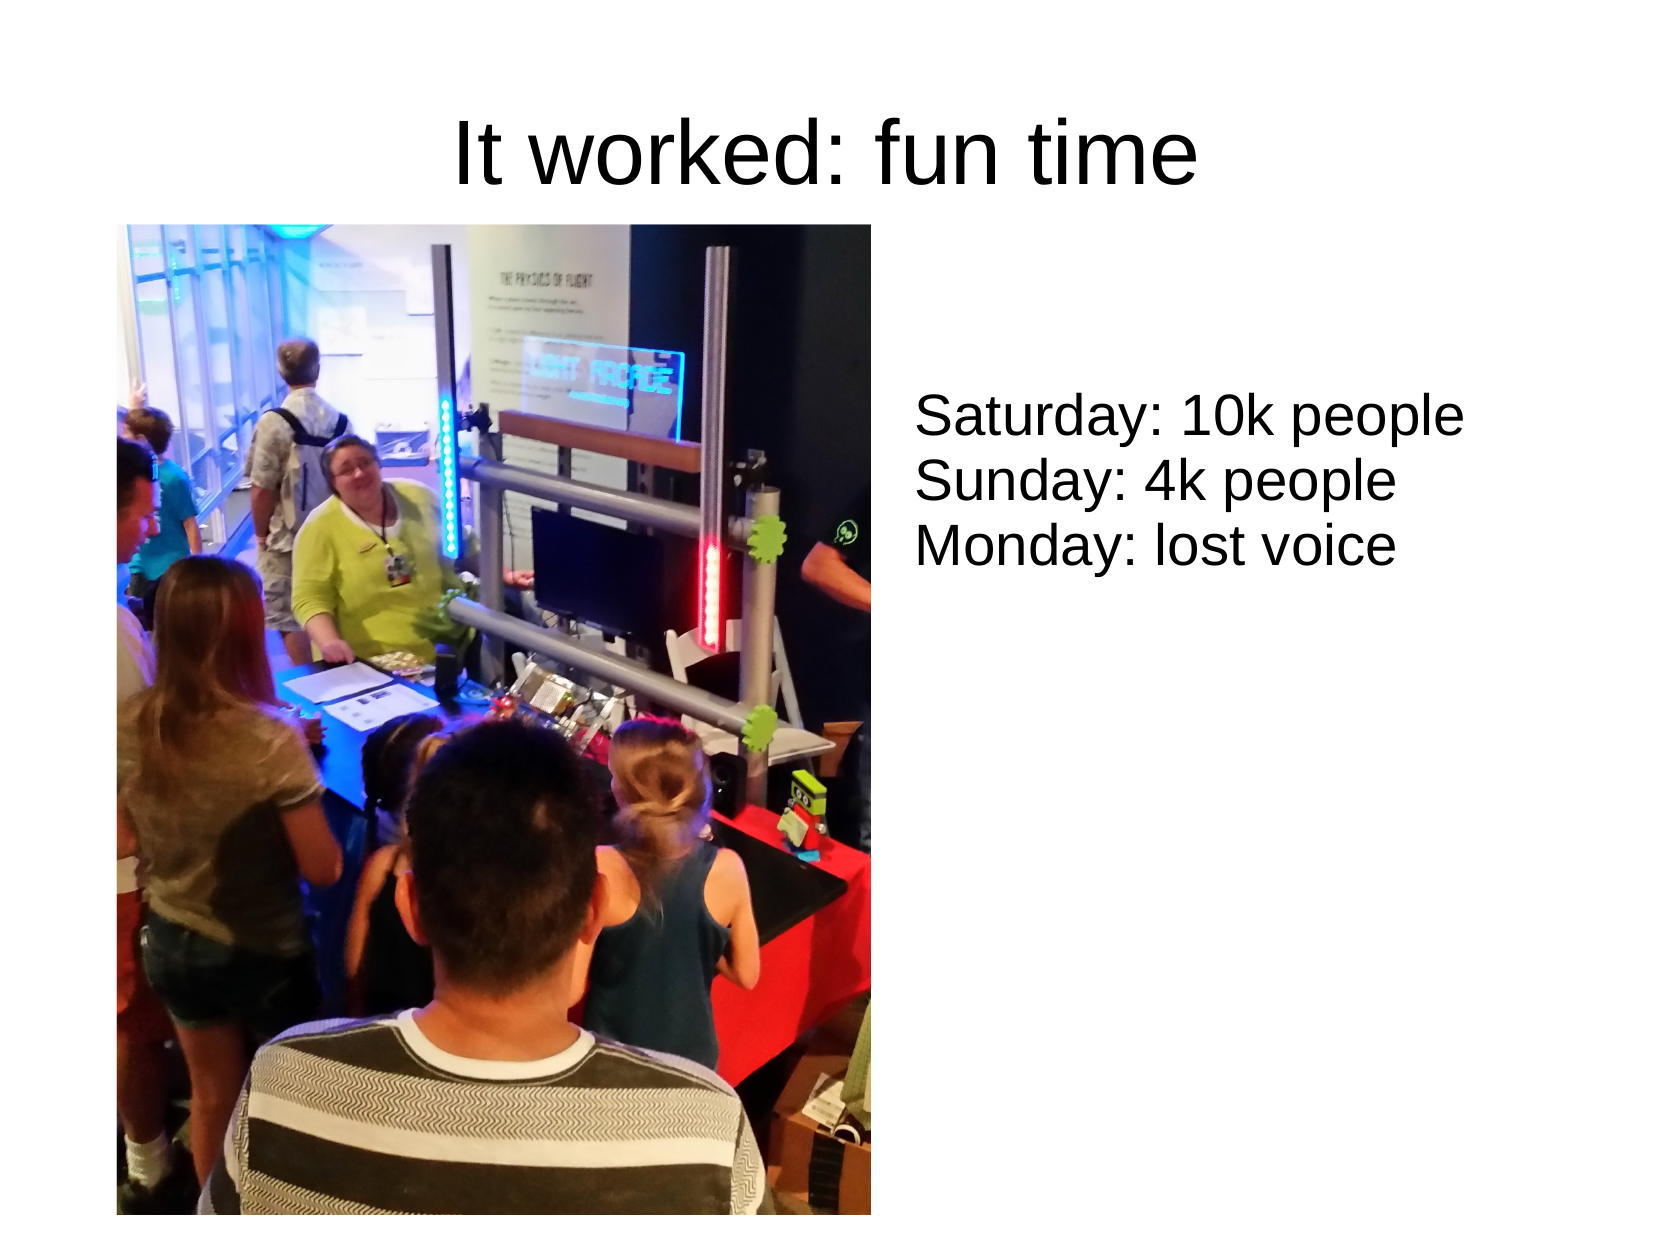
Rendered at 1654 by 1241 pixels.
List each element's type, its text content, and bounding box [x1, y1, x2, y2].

text_box Saturday: 10k people Sunday: 4k people Monday: lost voice [900, 375, 1546, 721]
title It worked: fun time [82, 49, 1571, 257]
picture [116, 224, 871, 1216]
